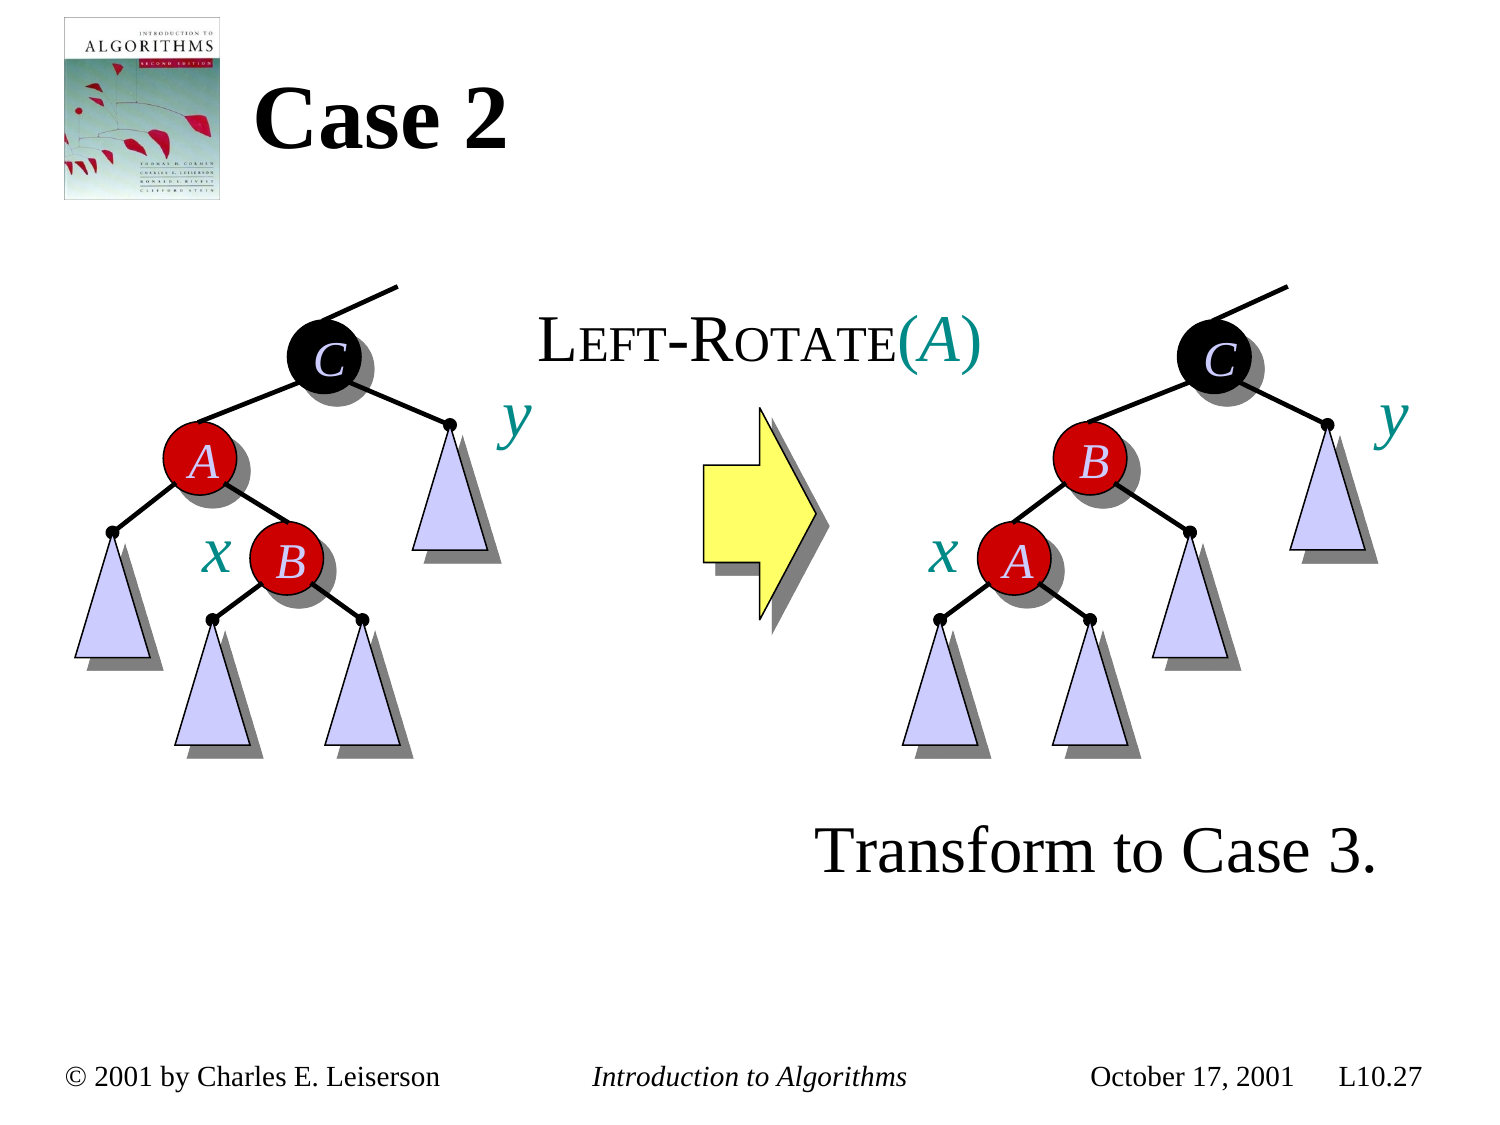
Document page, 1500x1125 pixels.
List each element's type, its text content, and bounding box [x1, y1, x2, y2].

text_box y [1365, 362, 1425, 458]
text_box y [487, 362, 547, 458]
text_box [174, 620, 251, 746]
text_box [75, 532, 151, 658]
text_box October 17, 2001 L10.<number> [982, 1049, 1438, 1101]
text_box [1052, 619, 1128, 746]
text_box [902, 619, 978, 746]
text_box LEFT-ROTATE(A) [537, 294, 983, 376]
text_box x [915, 498, 975, 594]
text_box [1152, 532, 1228, 658]
picture [64, 17, 220, 200]
title Case 2 [237, 24, 1475, 213]
text_box [324, 620, 401, 746]
text_box B [1053, 421, 1127, 496]
text_box [1290, 424, 1366, 550]
text_box [412, 425, 488, 551]
text_box C [1177, 320, 1252, 394]
text_box x [187, 498, 247, 594]
text_box A [163, 421, 237, 496]
text_box C [287, 320, 362, 394]
text_box [703, 407, 817, 621]
text_box A [977, 521, 1052, 596]
text_box B [249, 521, 324, 596]
text_box Transform to Case 3. [799, 798, 1395, 894]
text_box Introduction to Algorithms [577, 1049, 923, 1101]
